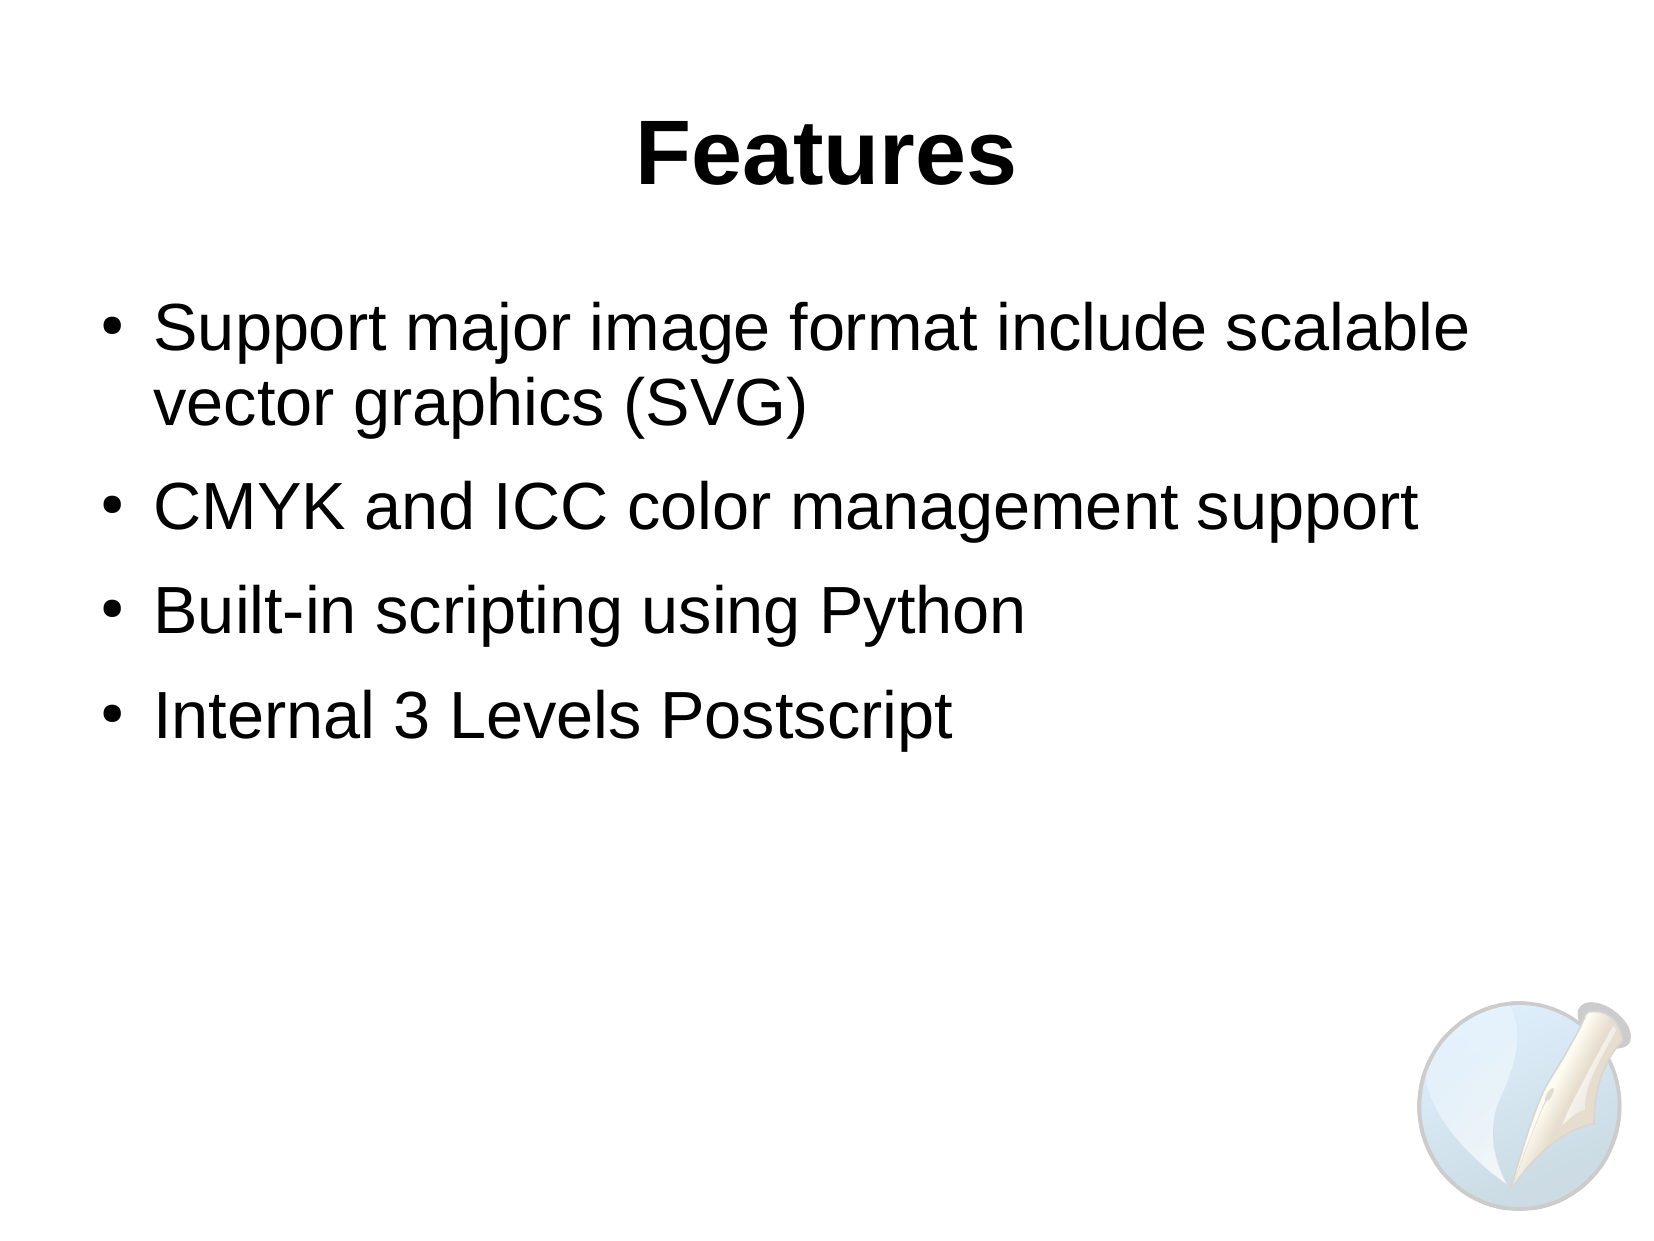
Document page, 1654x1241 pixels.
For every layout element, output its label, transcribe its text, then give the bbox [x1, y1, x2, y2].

list Support major image format include scalable vector graphics (SVG) CMYK and ICC color management support Built-in scripting using Python Internal 3 Levels Postscript [82, 290, 1571, 1109]
title Features [82, 56, 1571, 250]
